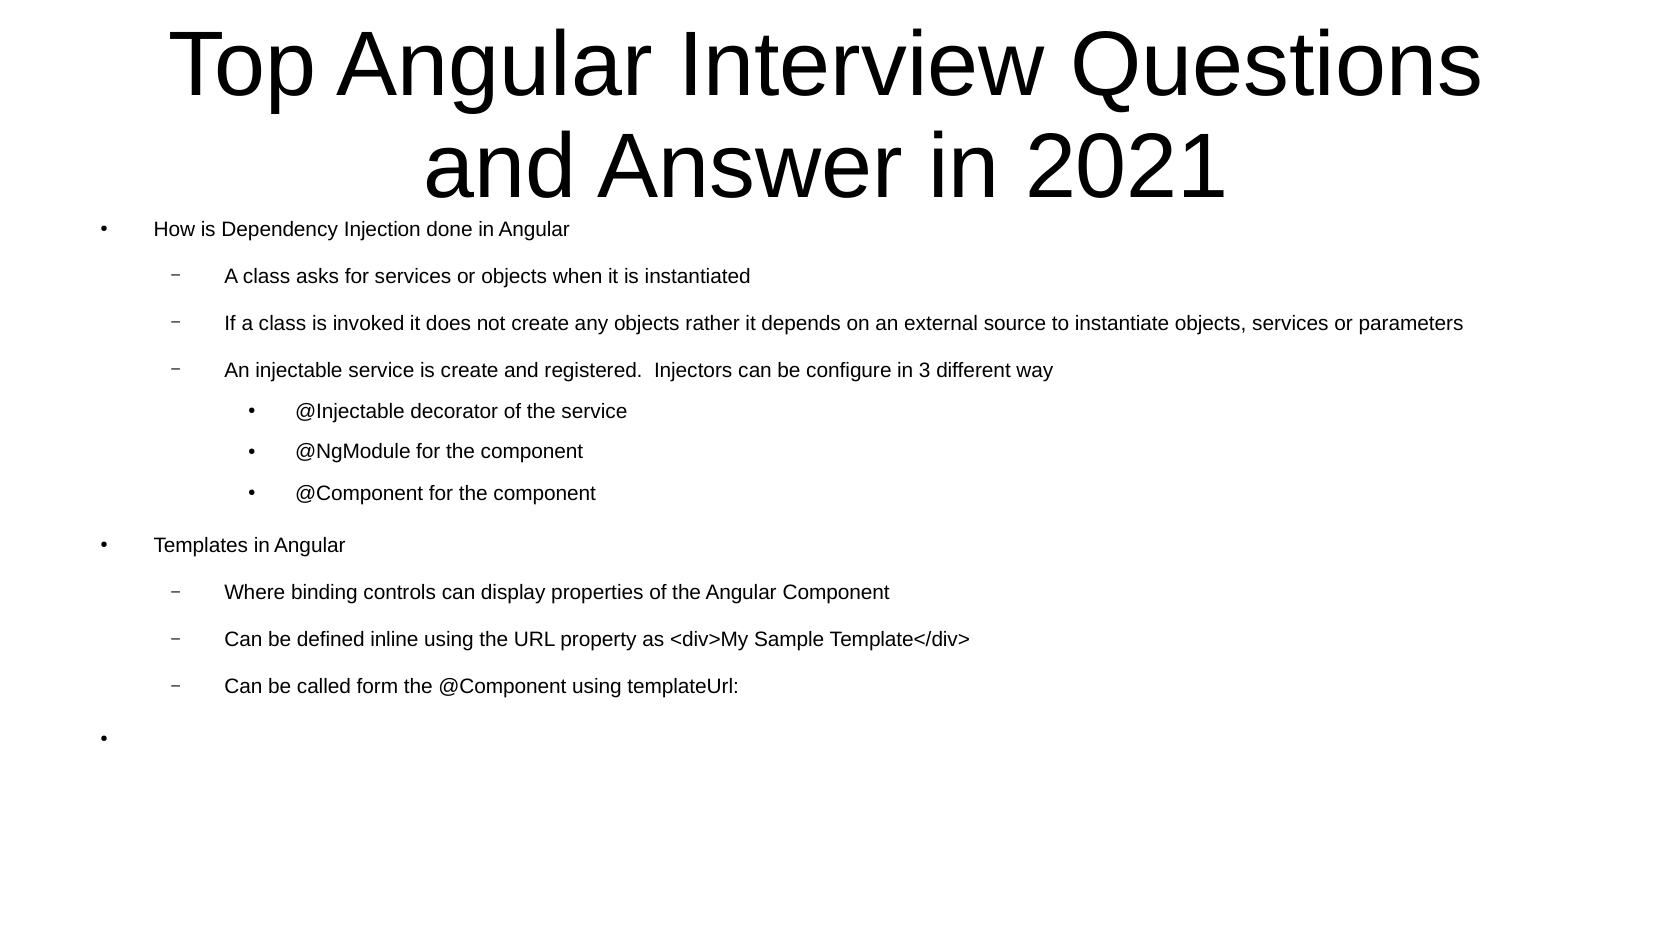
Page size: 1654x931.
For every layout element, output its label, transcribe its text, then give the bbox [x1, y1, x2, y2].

title Top Angular Interview Questions and Answer in 2021 [82, 12, 1571, 217]
list How is Dependency Injection done in Angular A class asks for services or objects when it is instantiated If a class is invoked it does not create any objects rather it depends on an external source to instantiate objects, services or parameters An injectable service is create and registered. Injectors can be configure in 3 different way @Injectable decorator of the service @NgModule for the component @Component for the component Templates in Angular Where binding controls can display properties of the Angular Component Can be defined inline using the URL property as <div>My Sample Template</div> Can be called form the @Component using templateUrl: [82, 217, 1636, 916]
